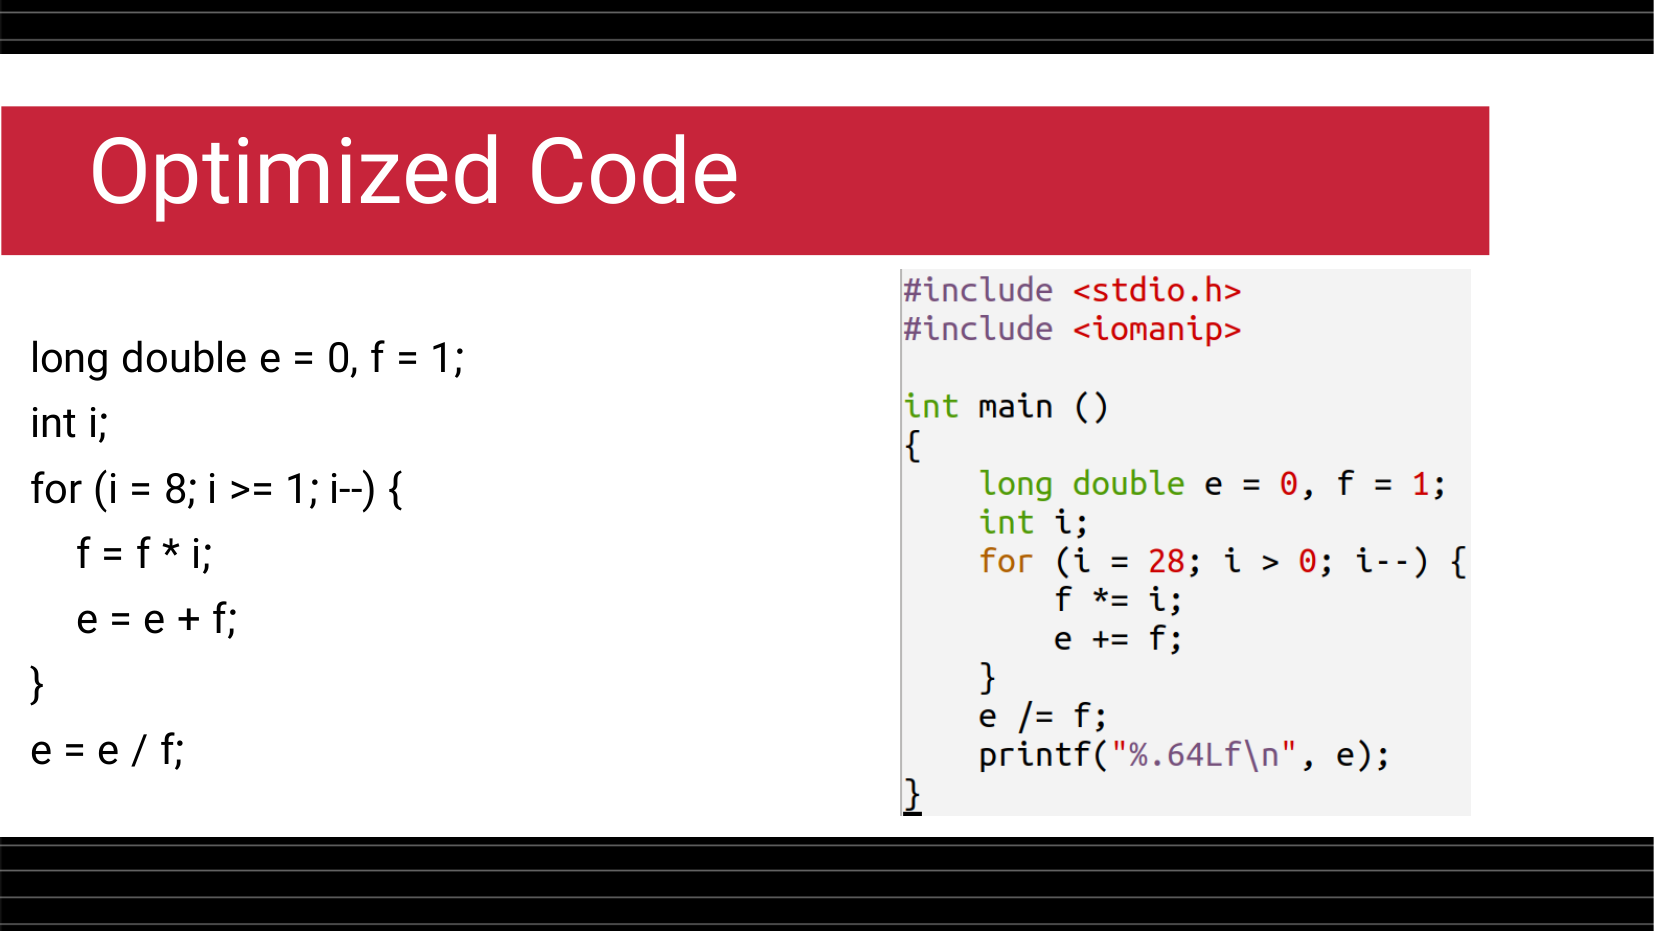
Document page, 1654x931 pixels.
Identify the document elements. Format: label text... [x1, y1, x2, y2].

picture [0, 837, 1654, 931]
picture [0, 0, 1654, 54]
picture [900, 269, 1471, 816]
subtitle long double e = 0, f = 1; int i; for (i = 8; i >= 1; i--) { f = f * i; e = e + f; } e = e / f; [30, 330, 601, 787]
title Optimized Code [1, 106, 1490, 256]
